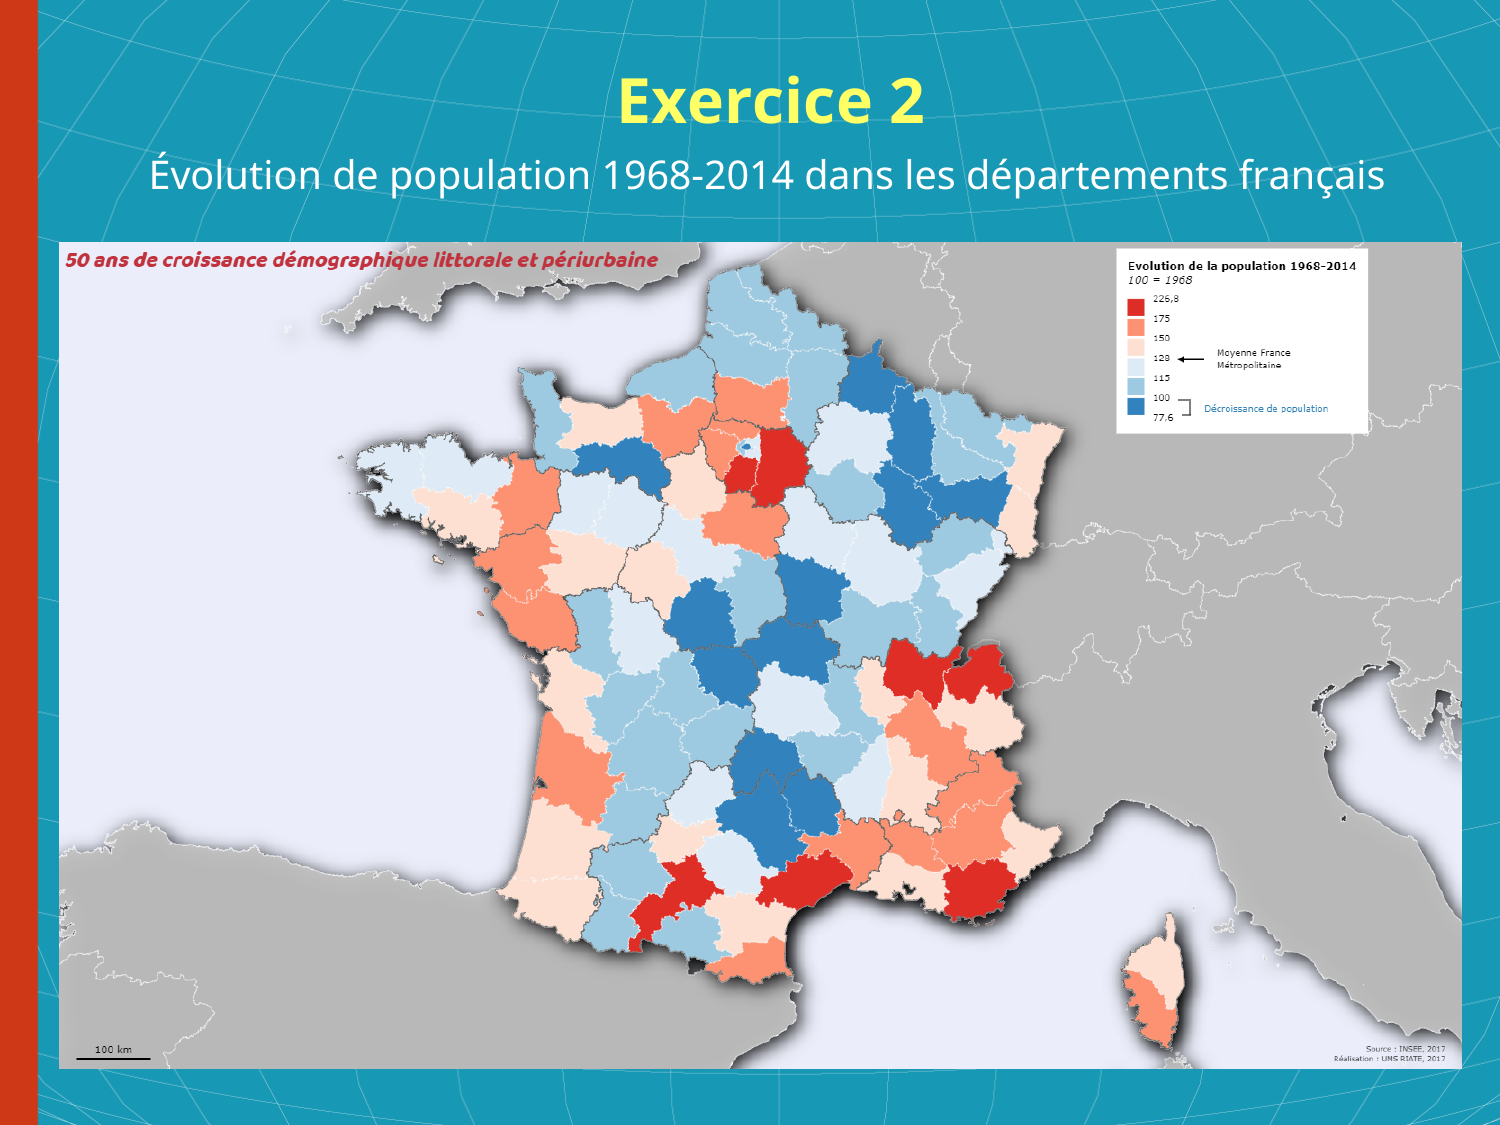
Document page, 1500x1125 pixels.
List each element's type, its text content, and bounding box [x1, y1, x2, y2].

title Exercice 2 [65, 20, 1477, 147]
picture [0, 0, 1500, 1125]
list Évolution de population 1968-2014 dans les départements français [59, 147, 1477, 801]
